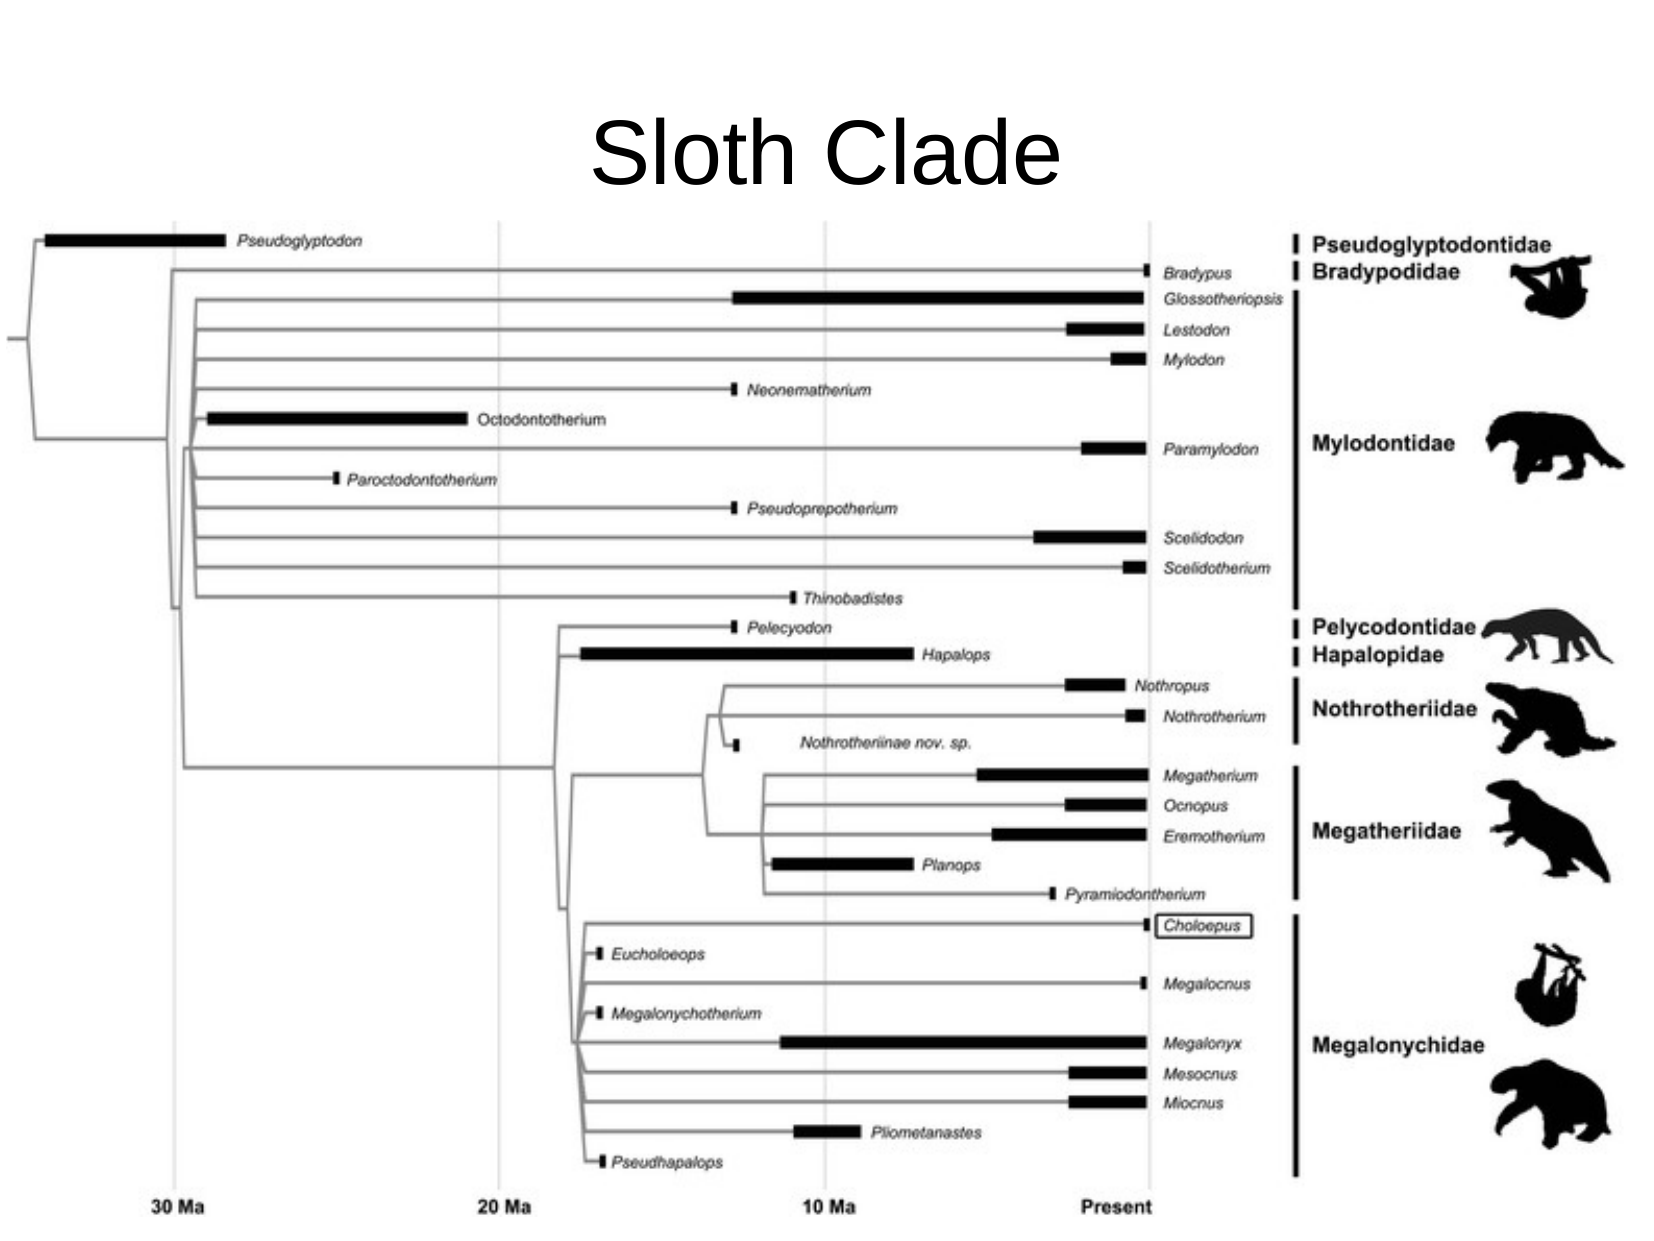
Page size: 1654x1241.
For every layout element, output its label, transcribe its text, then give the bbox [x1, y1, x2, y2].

title Sloth Clade [82, 49, 1571, 220]
picture [6, 220, 1628, 1217]
